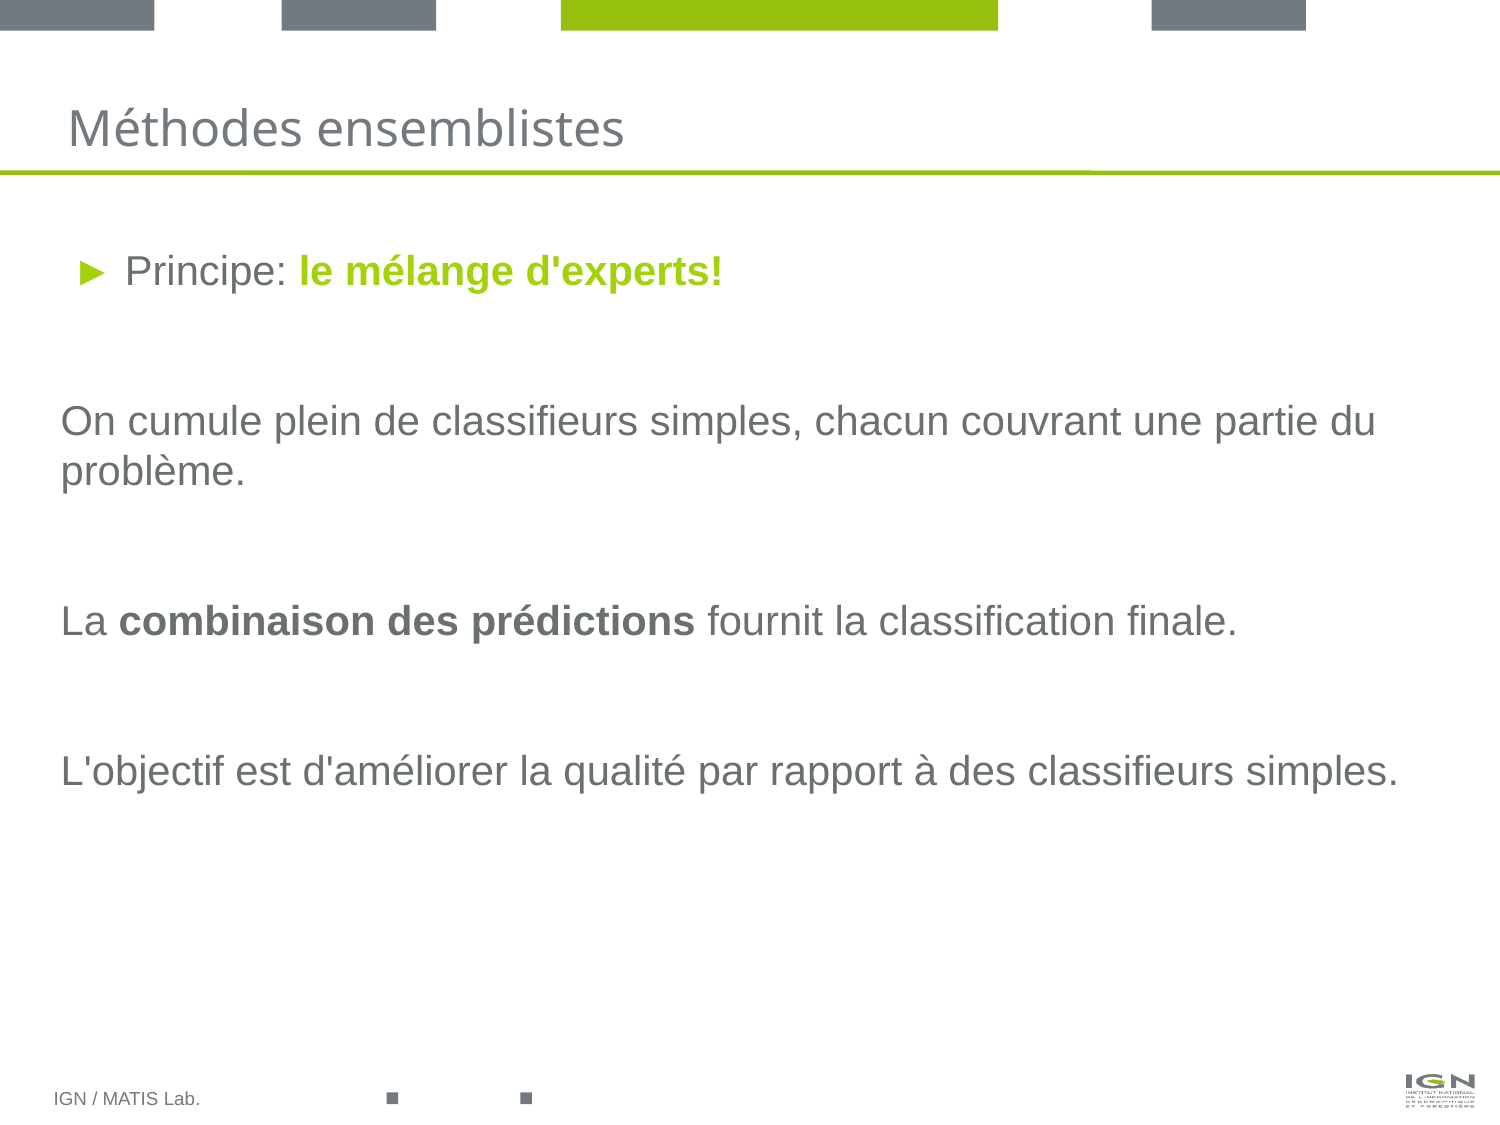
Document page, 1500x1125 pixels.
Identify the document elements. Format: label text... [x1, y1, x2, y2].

picture [1404, 1074, 1475, 1108]
text_box IGN / MATIS Lab. [38, 1067, 514, 1125]
text_box Méthodes ensemblistes [53, 80, 1425, 173]
text_box ► Principe: le mélange d'experts! On cumule plein de classifieurs simples, chacun couvrant une partie du problème. La combinaison des prédictions fournit la classification finale. L'objectif est d'améliorer la qualité par rapport à des classifieurs simples. [45, 236, 1453, 773]
